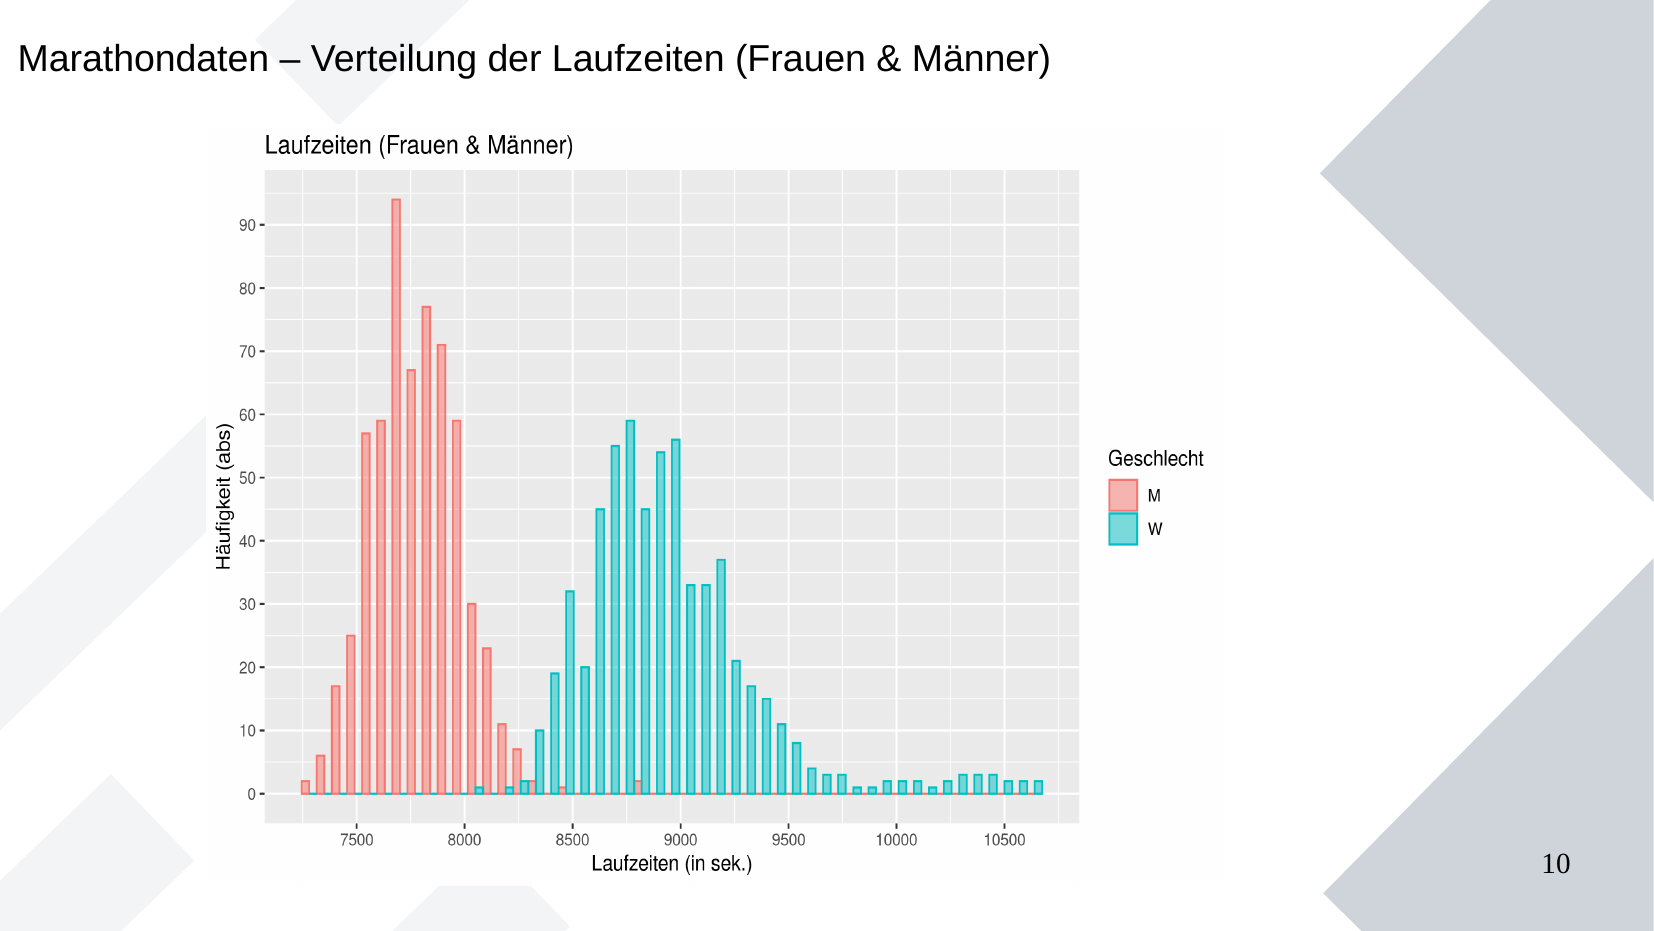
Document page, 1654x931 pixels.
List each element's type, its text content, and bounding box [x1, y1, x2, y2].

picture [206, 124, 1223, 886]
title Marathondaten – Verteilung der Laufzeiten (Frauen & Männer) [17, 27, 1506, 89]
